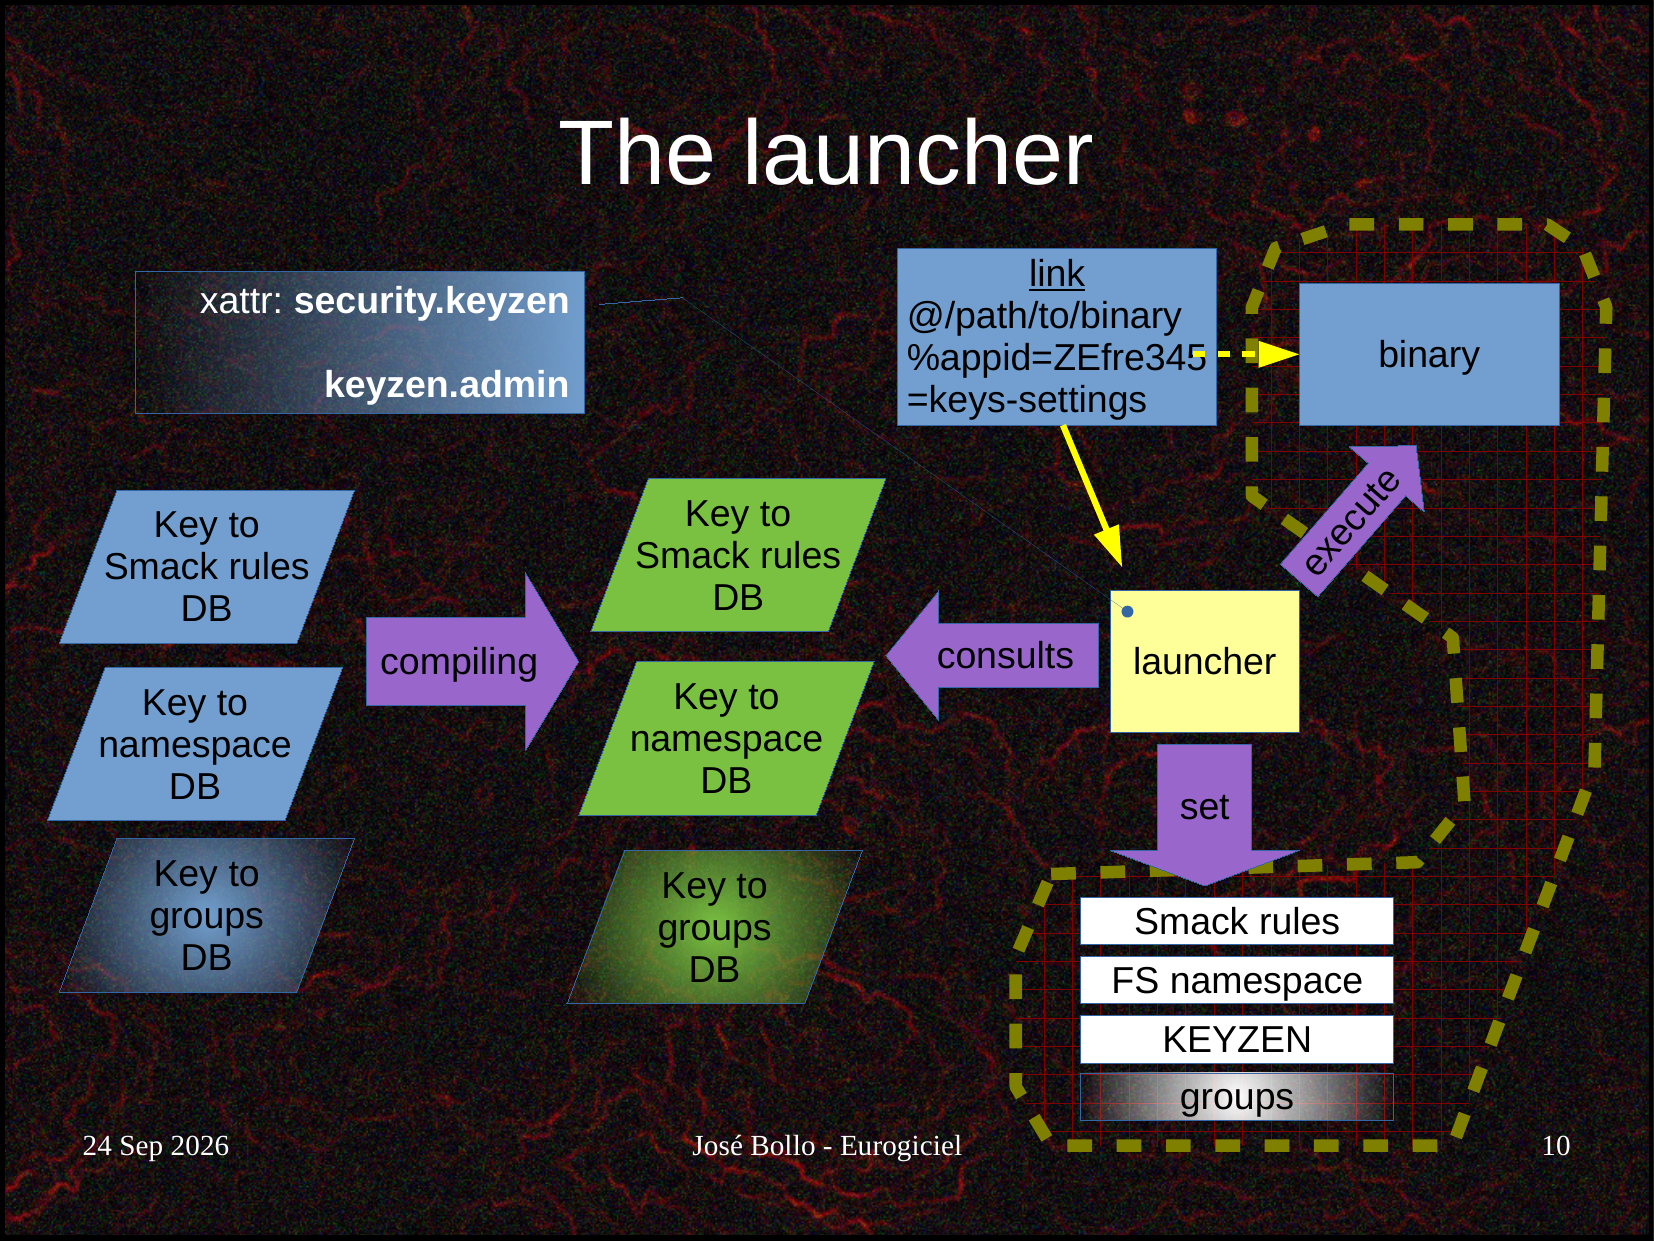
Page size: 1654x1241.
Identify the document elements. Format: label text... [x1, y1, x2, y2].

text_box Key to namespace DB [47, 667, 343, 821]
text_box execute [1280, 445, 1425, 597]
text_box KEYZEN [1080, 1015, 1394, 1064]
text_box Key to Smack rules DB [590, 478, 886, 632]
text_box Key to namespace DB [578, 661, 875, 816]
text_box link @/path/to/binary %appid=ZEfre345 =keys-settings [897, 248, 1217, 426]
text_box FS namespace [1080, 956, 1394, 1004]
text_box Smack rules [1080, 897, 1394, 945]
text_box Key to groups DB [566, 850, 863, 1004]
text_box set [1110, 744, 1300, 886]
text_box binary [1299, 283, 1560, 426]
picture [5, 5, 1649, 1235]
text_box compiling [366, 572, 579, 751]
text_box Key to groups DB [59, 838, 355, 993]
text_box groups [1080, 1073, 1394, 1121]
text_box launcher [1110, 590, 1300, 733]
text_box consults [885, 590, 1099, 721]
text_box xattr: security.keyzen keyzen.admin [136, 272, 585, 413]
title The launcher [82, 49, 1571, 257]
text_box [1015, 240, 1607, 1146]
text_box Key to Smack rules DB [59, 490, 355, 644]
